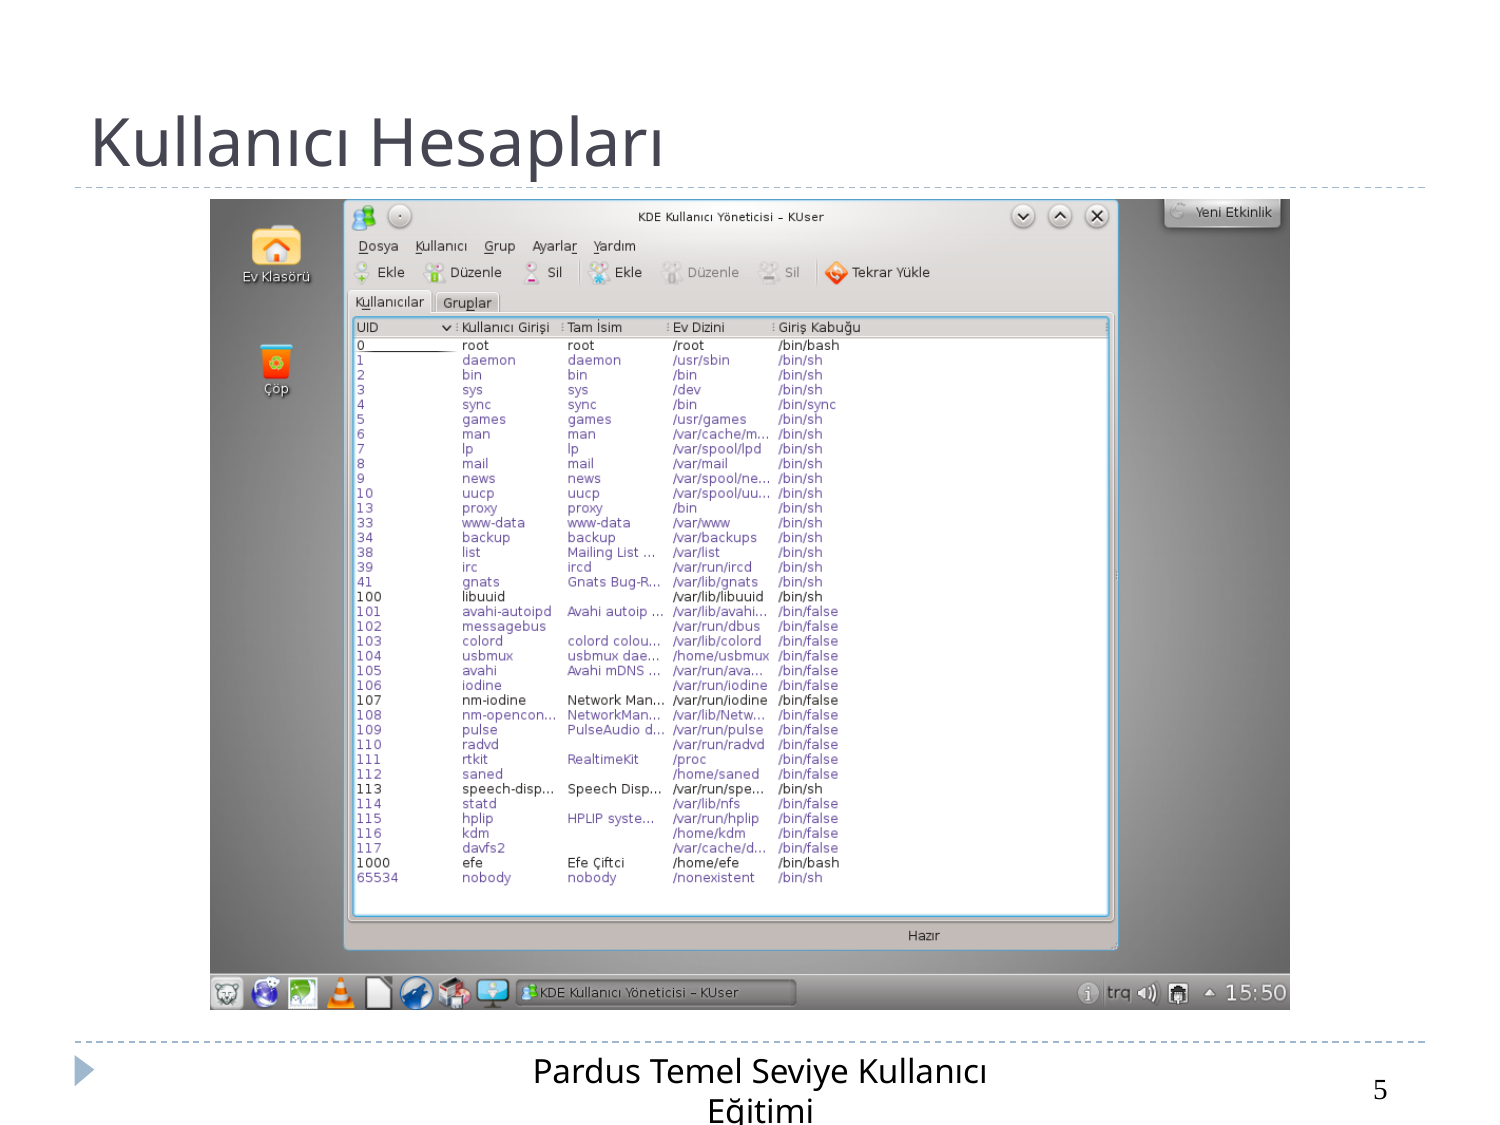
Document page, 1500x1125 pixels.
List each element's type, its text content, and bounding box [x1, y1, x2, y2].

title Kullanıcı Hesapları [75, 24, 1425, 188]
picture [210, 199, 1290, 1010]
